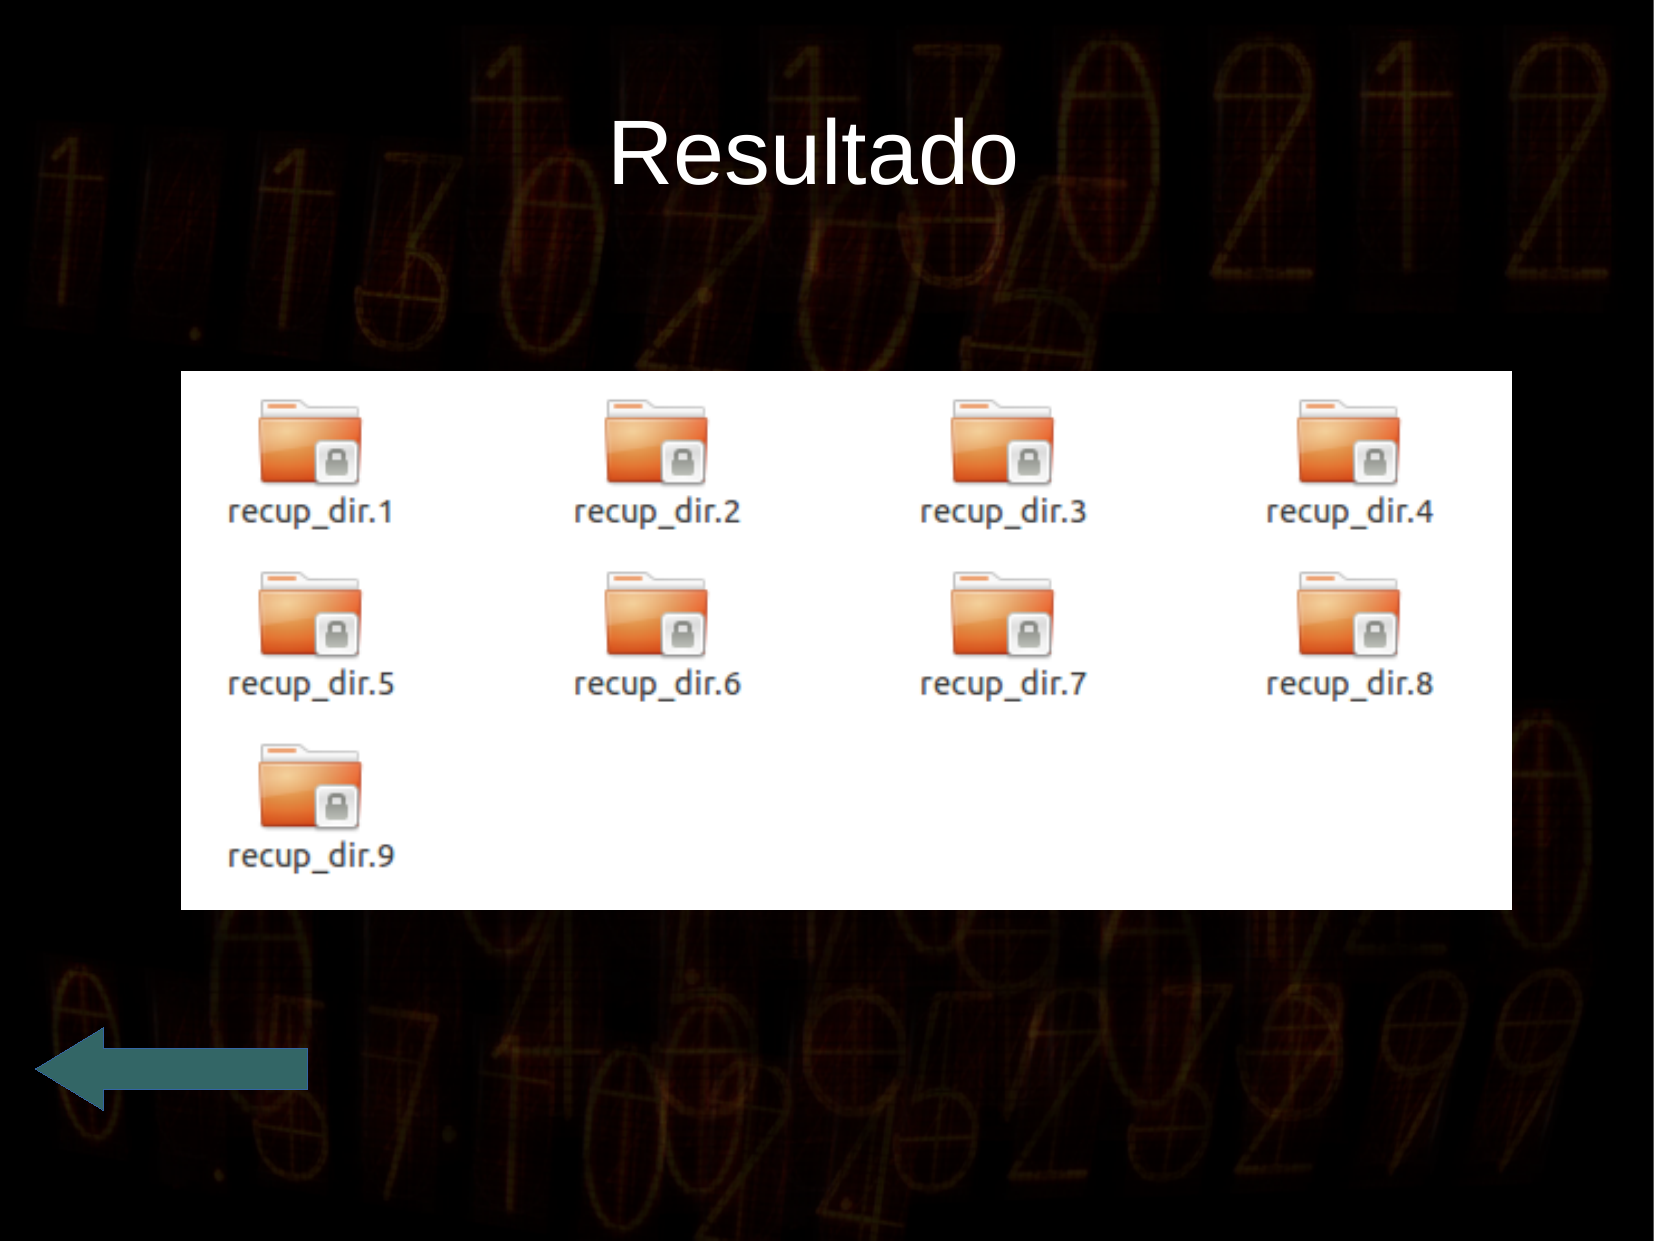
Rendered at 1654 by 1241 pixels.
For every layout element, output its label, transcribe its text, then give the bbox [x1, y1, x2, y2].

title Resultado [82, 49, 1571, 257]
picture [0, 0, 1654, 1241]
